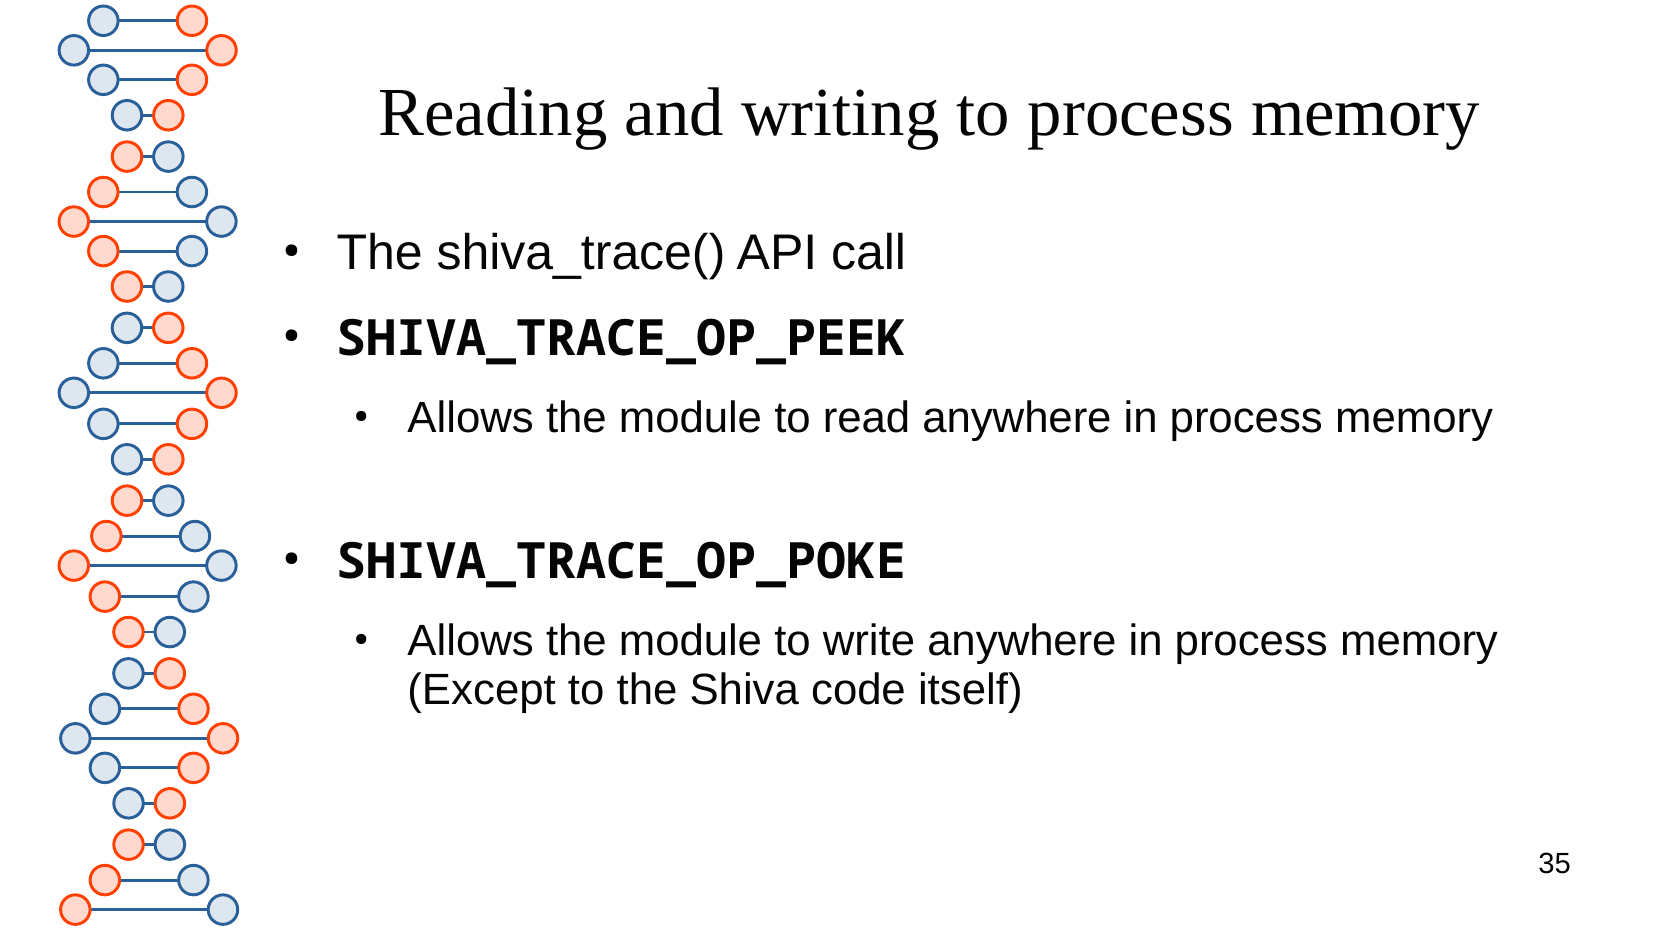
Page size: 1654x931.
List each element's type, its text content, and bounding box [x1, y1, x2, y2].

list The shiva_trace() API call SHIVA_TRACE_OP_PEEK Allows the module to read anywhere in process memory SHIVA_TRACE_OP_POKE Allows the module to write anywhere in process memory (Except to the Shiva code itself) [265, 224, 1595, 764]
title Reading and writing to process memory [265, 35, 1595, 189]
